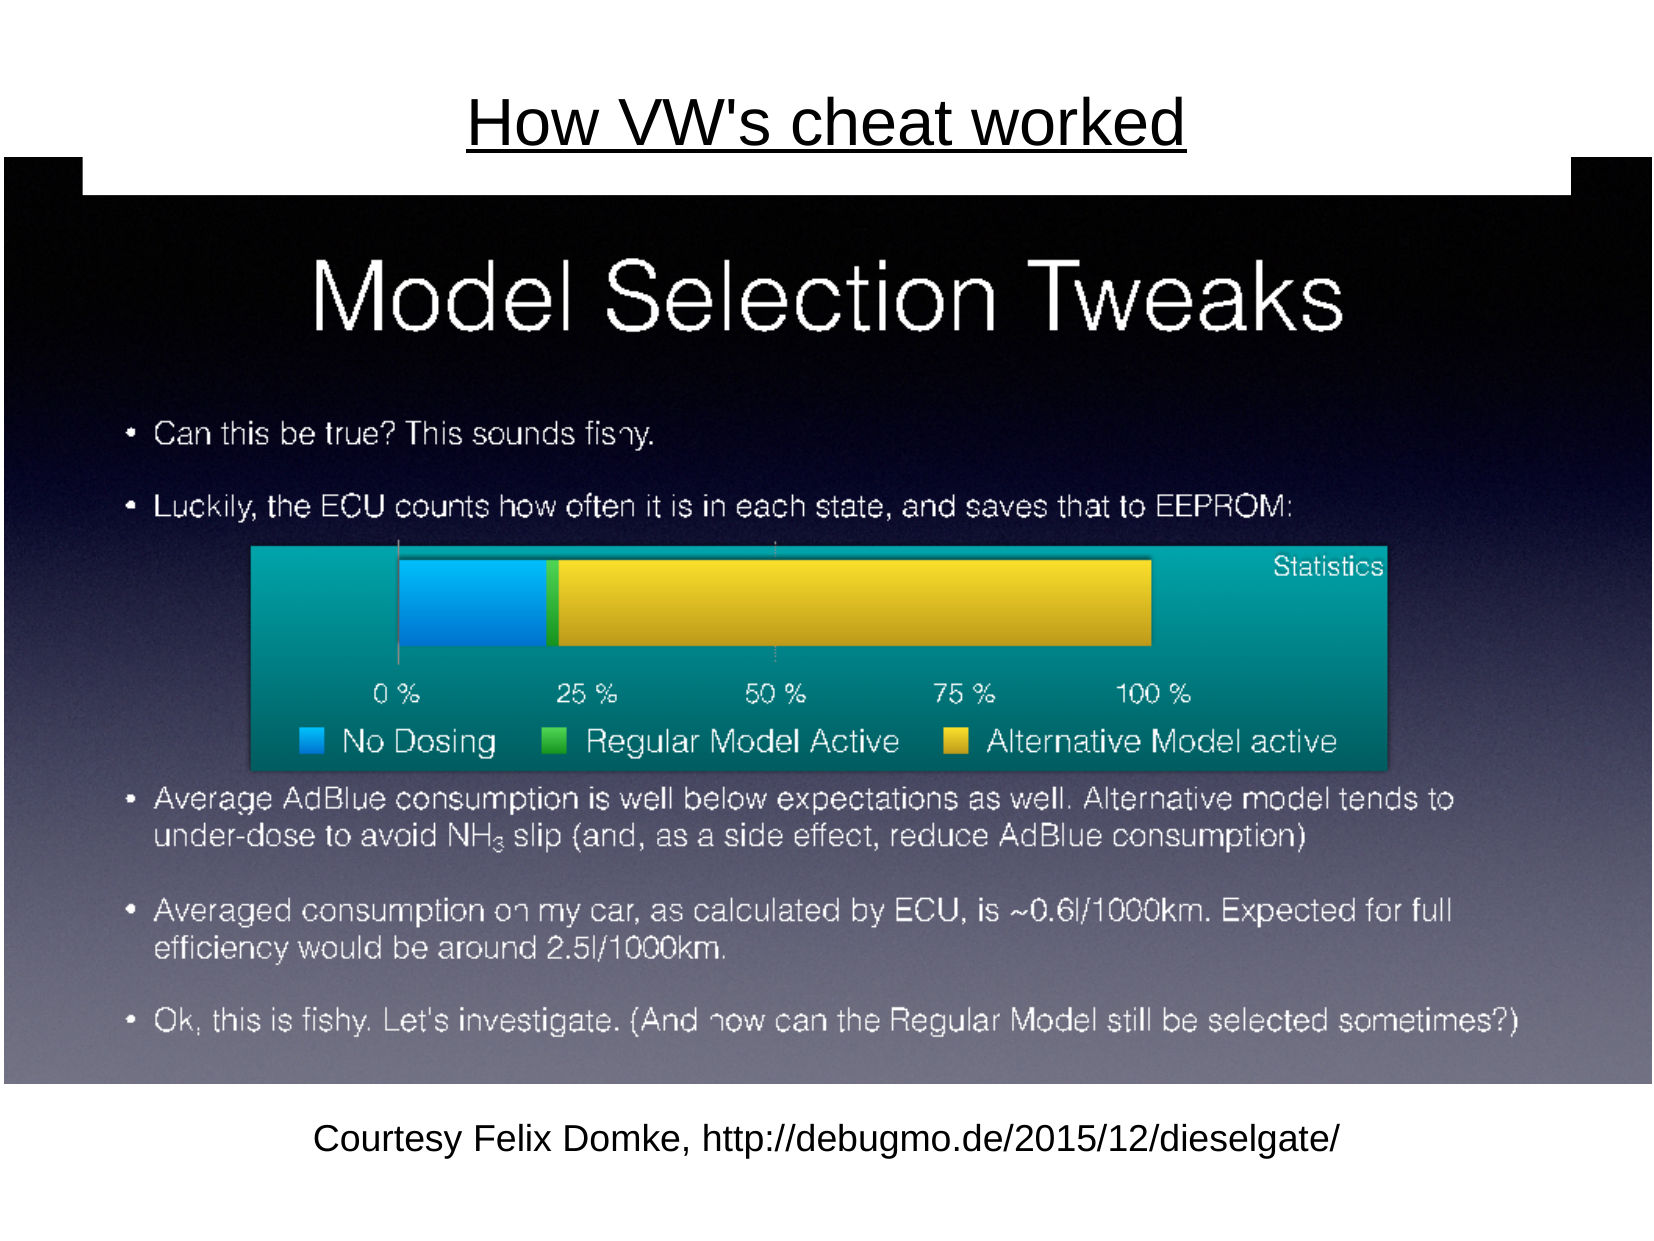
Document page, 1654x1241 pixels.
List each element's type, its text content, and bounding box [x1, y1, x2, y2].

picture [4, 157, 1652, 1085]
title How VW's cheat worked [82, 49, 1571, 196]
text_box Courtesy Felix Domke, http://debugmo.de/2015/12/dieselgate/ [298, 1110, 1356, 1167]
